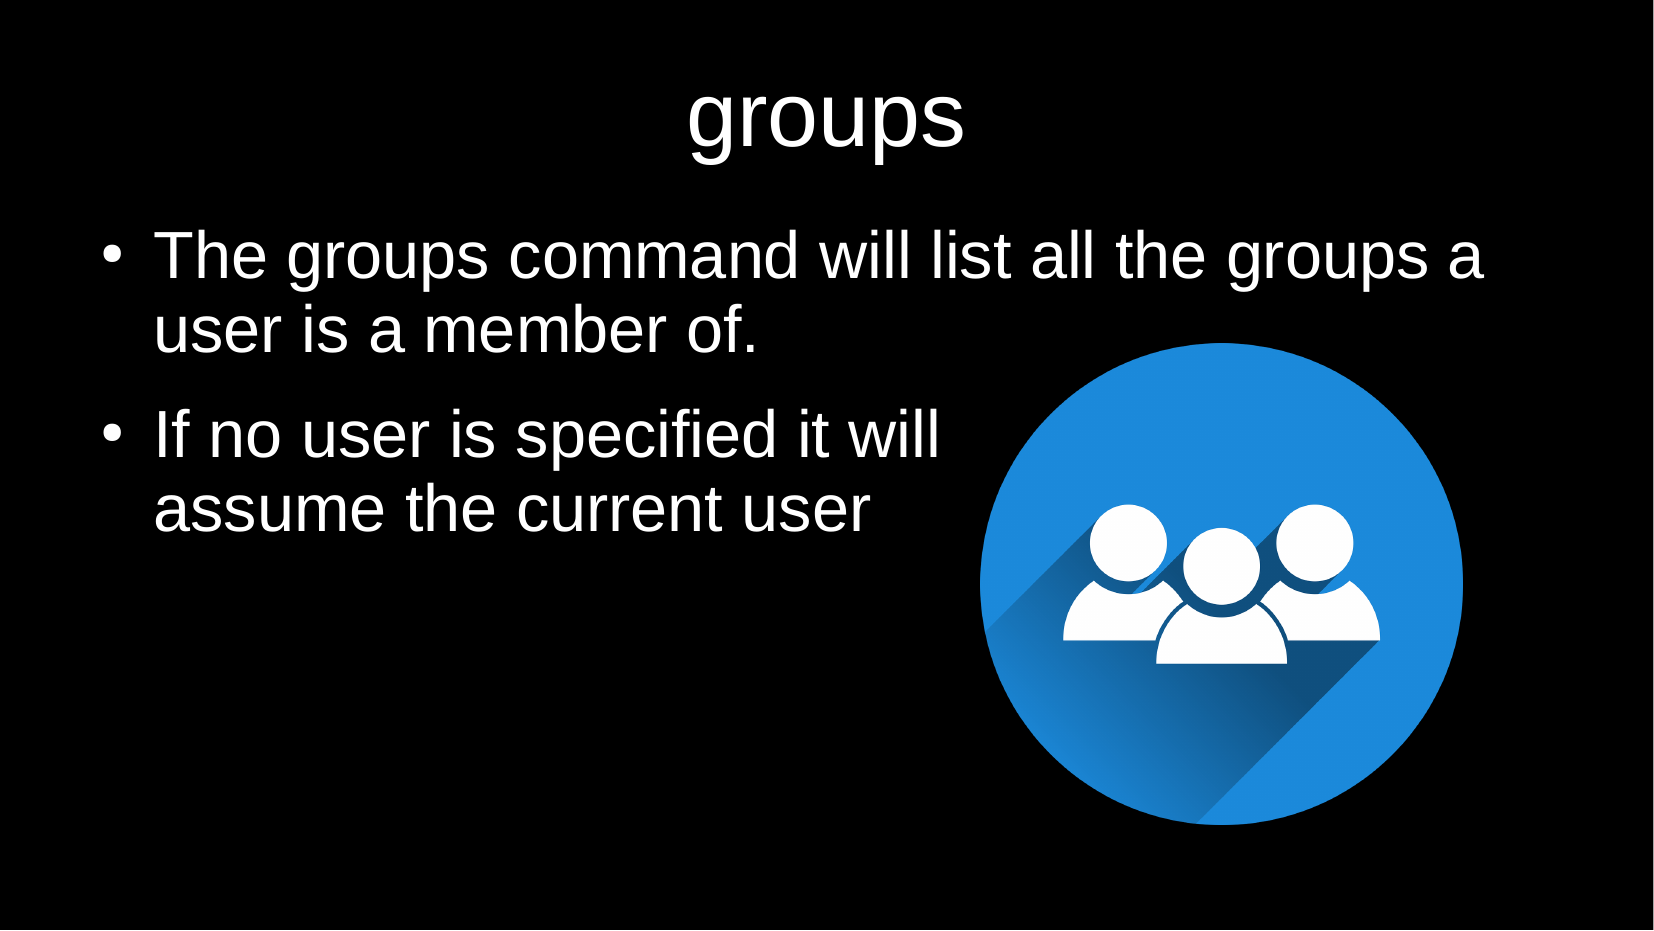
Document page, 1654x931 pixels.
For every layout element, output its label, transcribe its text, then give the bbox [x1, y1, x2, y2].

title groups [82, 37, 1571, 193]
picture [980, 343, 1463, 826]
list The groups command will list all the groups a user is a member of. If no user is specified it will assume the current user [82, 217, 1571, 758]
